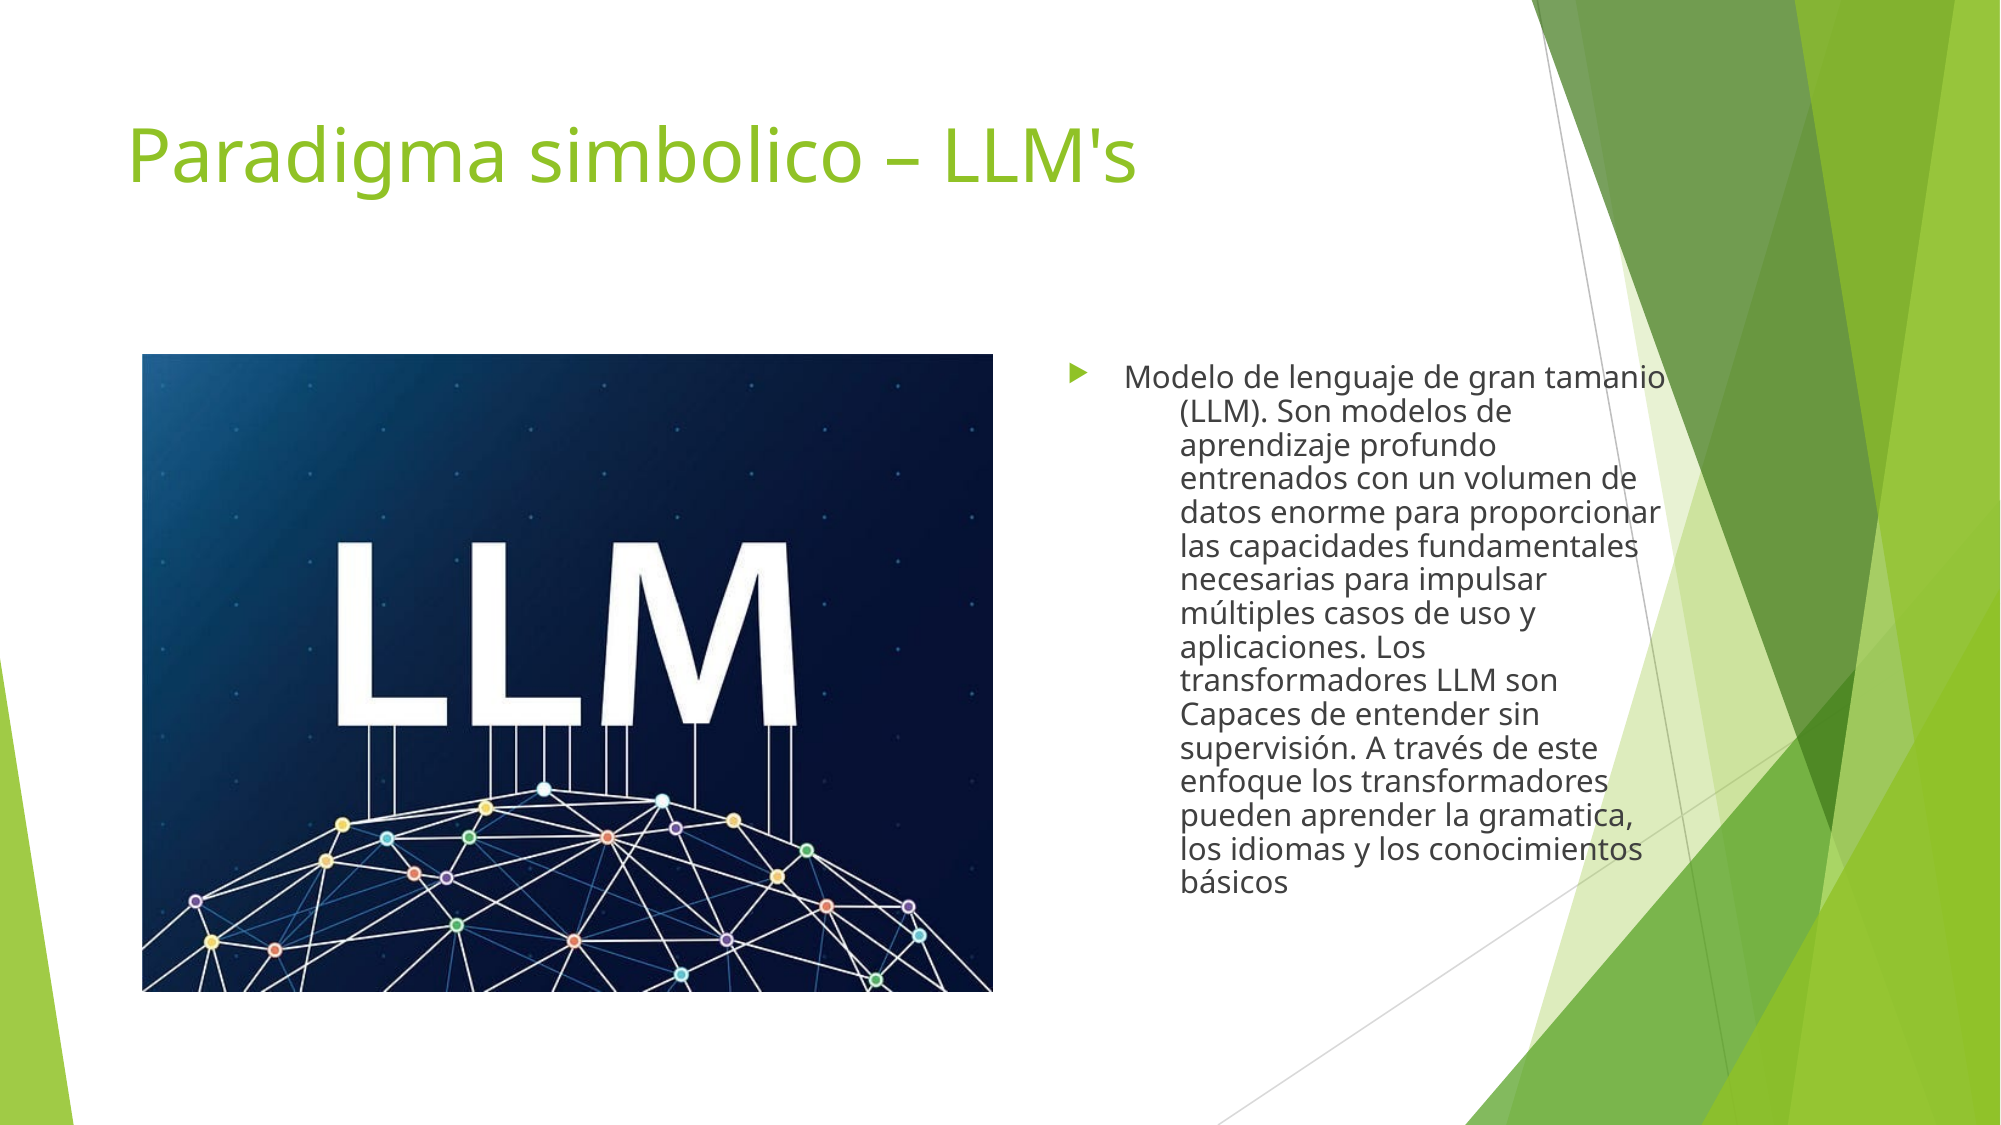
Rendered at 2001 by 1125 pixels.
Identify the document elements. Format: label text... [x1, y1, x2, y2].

picture [142, 354, 993, 992]
list Modelo de lenguaje de gran tamanio (LLM). Son modelos de aprendizaje profundo entrenados con un volumen de datos enorme para proporcionar las capacidades fundamentales necesarias para impulsar múltiples casos de uso y aplicaciones. Los transformadores LLM son Capaces de entender sin supervisión. A través de este enfoque los transformadores pueden aprender la gramatica, los idiomas y los conocimientos básicos [1052, 354, 1689, 992]
title Paradigma simbolico – LLM's [111, 99, 1522, 317]
